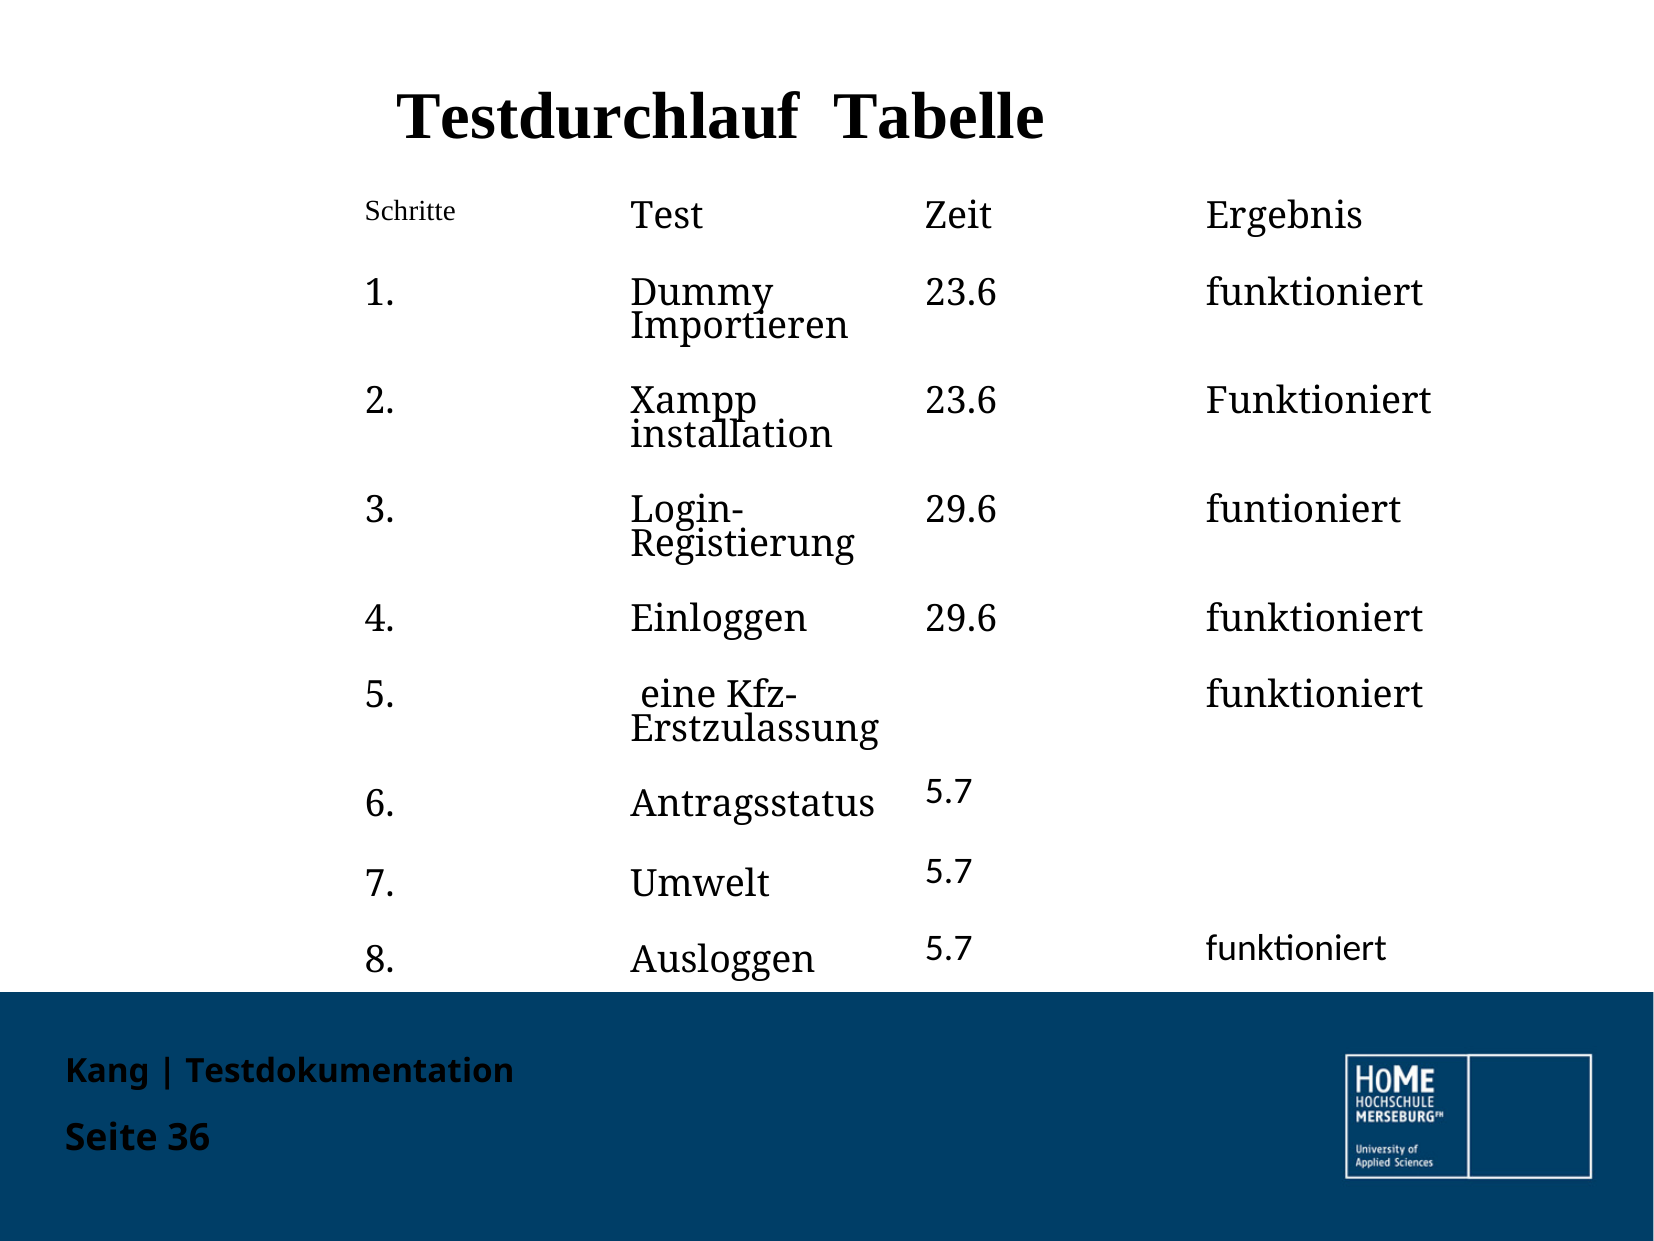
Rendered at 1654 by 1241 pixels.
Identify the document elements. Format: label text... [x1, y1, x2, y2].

table_cell 1. [365, 246, 630, 354]
table_cell Dummy Importieren [630, 246, 925, 354]
table_header Zeit [925, 169, 1206, 246]
table_cell 2. [365, 354, 630, 463]
table_cell funktioniert [1206, 648, 1484, 757]
table_cell funktioniert [1206, 246, 1484, 354]
table_cell 5.7 [925, 913, 1206, 990]
table_cell eine Kfz-Erstzulassung [630, 648, 925, 757]
table_cell 23.6 [925, 246, 1206, 354]
table_cell 7. [365, 837, 630, 913]
picture [0, 992, 1654, 1241]
table_header Test [630, 169, 925, 246]
table_cell [1206, 757, 1484, 837]
table_cell funtioniert [1206, 463, 1484, 572]
text_box Testdurchlauf Tabelle [325, 64, 1211, 160]
table_cell 3. [365, 463, 630, 572]
table_cell 5. [365, 648, 630, 757]
table_cell 4. [365, 572, 630, 648]
table_cell 5.7 [925, 837, 1206, 913]
table_header Ergebnis [1206, 169, 1484, 246]
table_cell funktioniert [1206, 913, 1484, 990]
table_cell funktioniert [1206, 572, 1484, 648]
table_cell Login-Registierung [630, 463, 925, 572]
table_cell Umwelt [630, 837, 925, 913]
table_cell [1206, 837, 1484, 913]
table_cell 23.6 [925, 354, 1206, 463]
table_cell Funktioniert [1206, 354, 1484, 463]
table_cell 5.7 [925, 757, 1206, 837]
table_cell Xampp installation [630, 354, 925, 463]
table_cell 6. [365, 757, 630, 837]
table_cell Ausloggen [630, 913, 925, 990]
table_cell 4. [367, 609, 376, 622]
table_cell Einloggen [630, 572, 925, 648]
table_cell 29.6 [925, 572, 1206, 648]
table_cell 8. [365, 913, 630, 990]
table_header Schritte [365, 169, 630, 246]
table_cell 29.6 [925, 463, 1206, 572]
table_cell [925, 648, 1206, 757]
table_cell Antragsstatus [630, 757, 925, 837]
